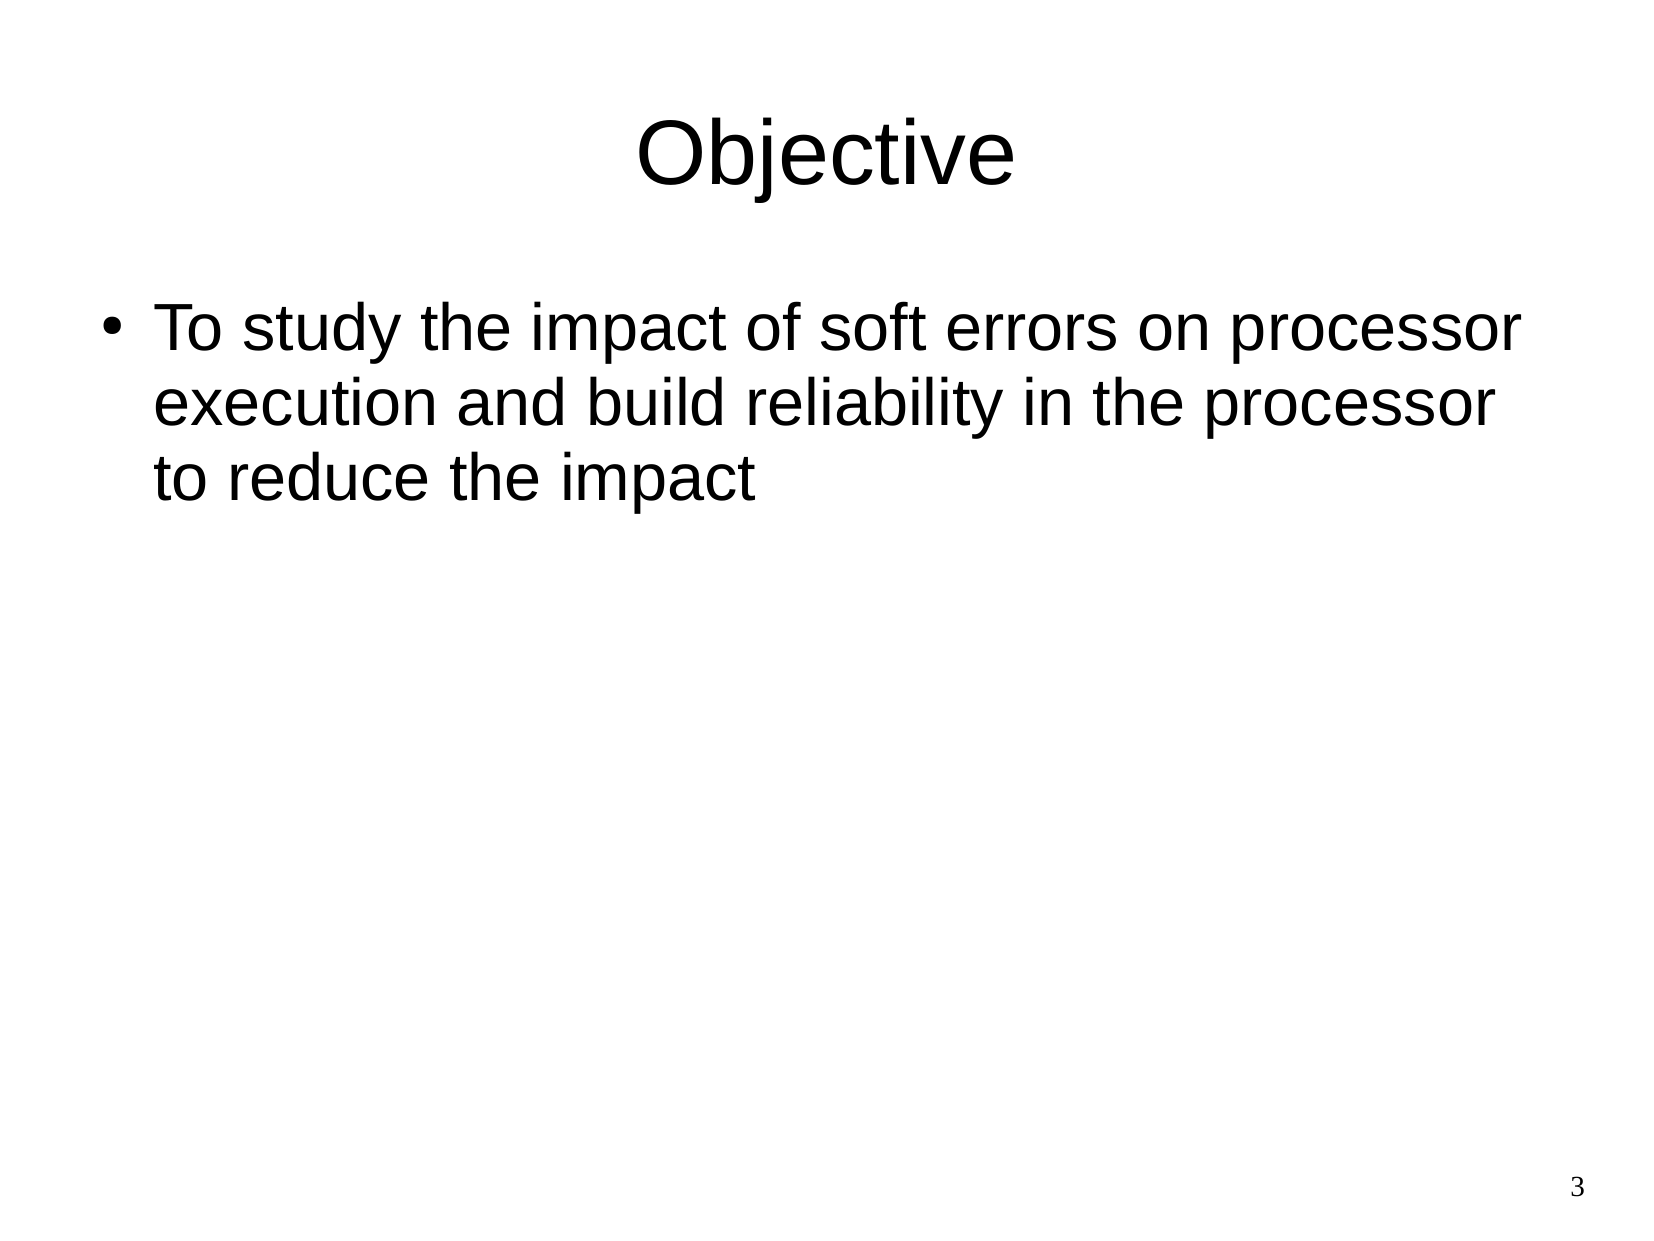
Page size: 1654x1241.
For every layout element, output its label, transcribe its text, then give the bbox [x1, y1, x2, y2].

title Objective [82, 49, 1571, 257]
list To study the impact of soft errors on processor execution and build reliability in the processor to reduce the impact [82, 290, 1571, 1109]
